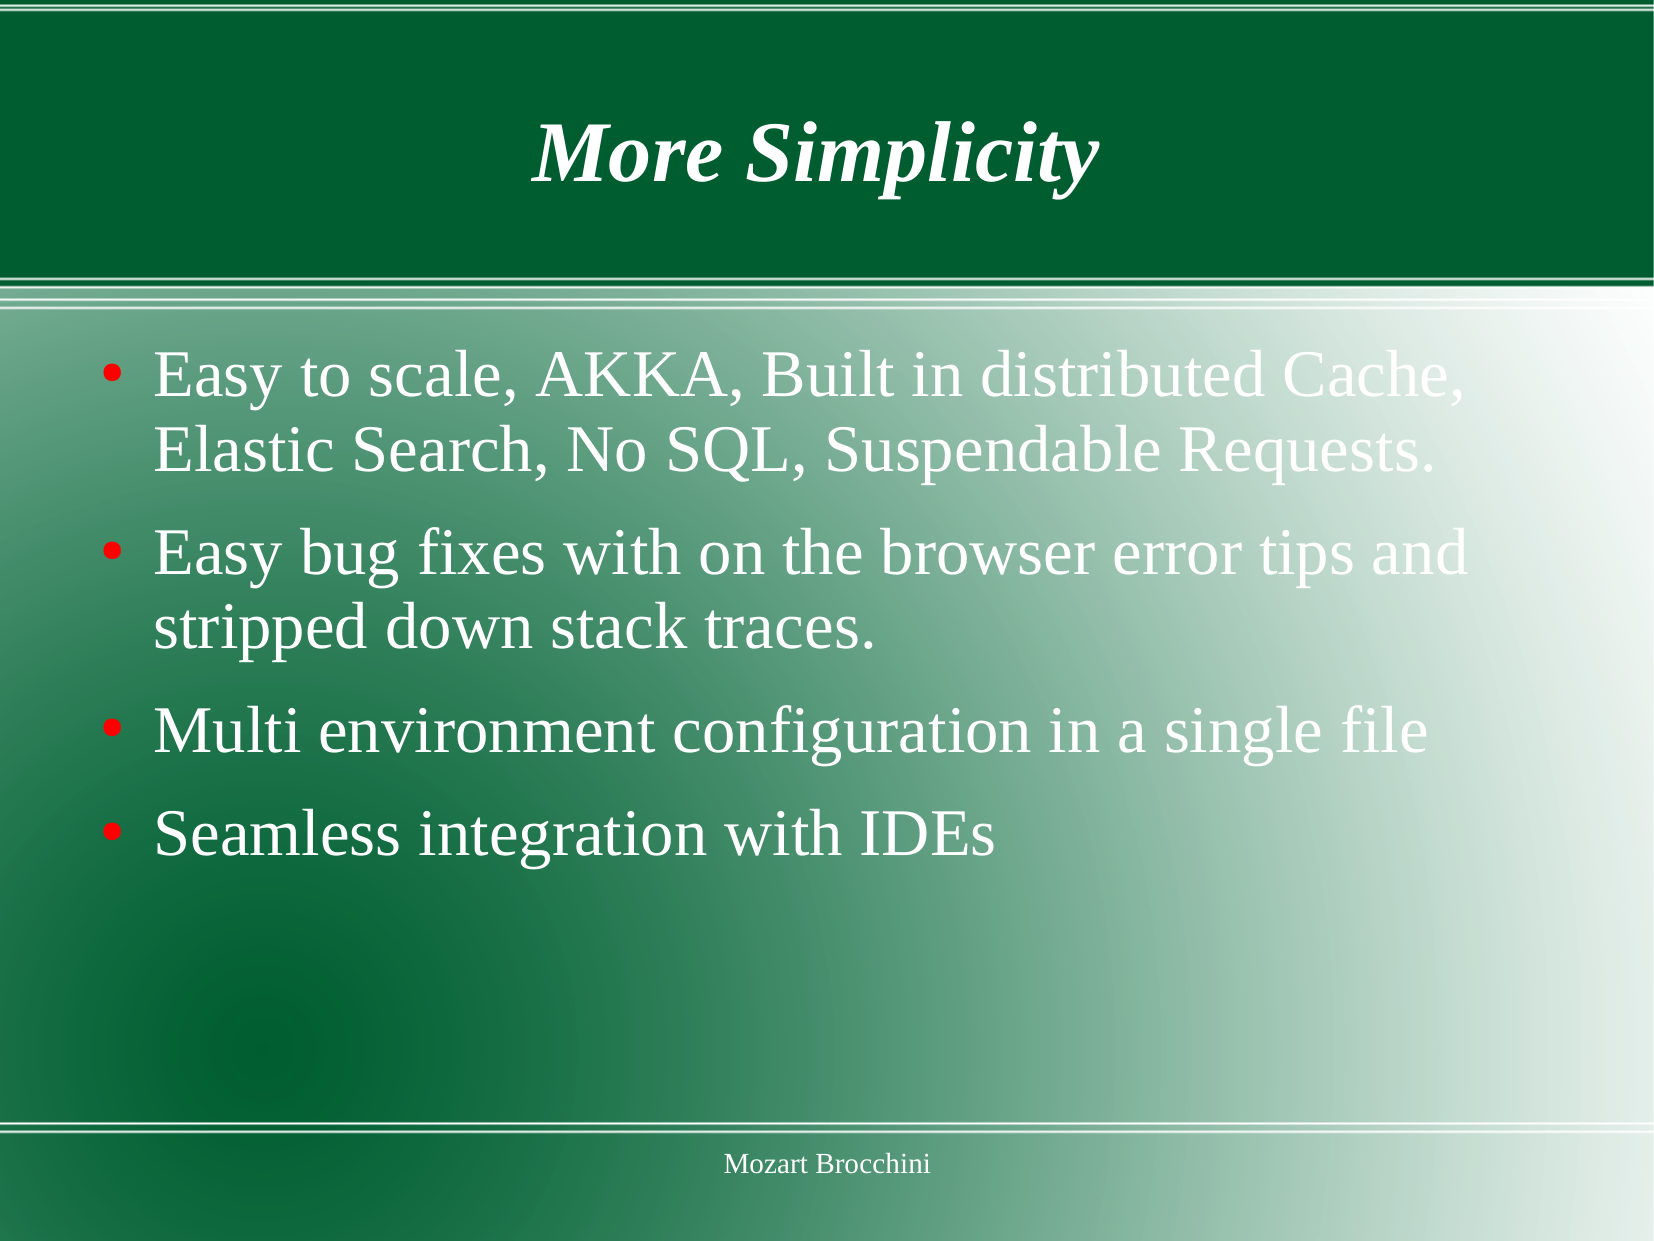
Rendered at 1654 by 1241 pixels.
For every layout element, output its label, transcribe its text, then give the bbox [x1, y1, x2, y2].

title More Simplicity [82, 49, 1571, 257]
picture [0, 0, 1654, 1241]
list Easy to scale, AKKA, Built in distributed Cache, Elastic Search, No SQL, Suspendable Requests. Easy bug fixes with on the browser error tips and stripped down stack traces. Multi environment configuration in a single file Seamless integration with IDEs [82, 337, 1571, 1052]
